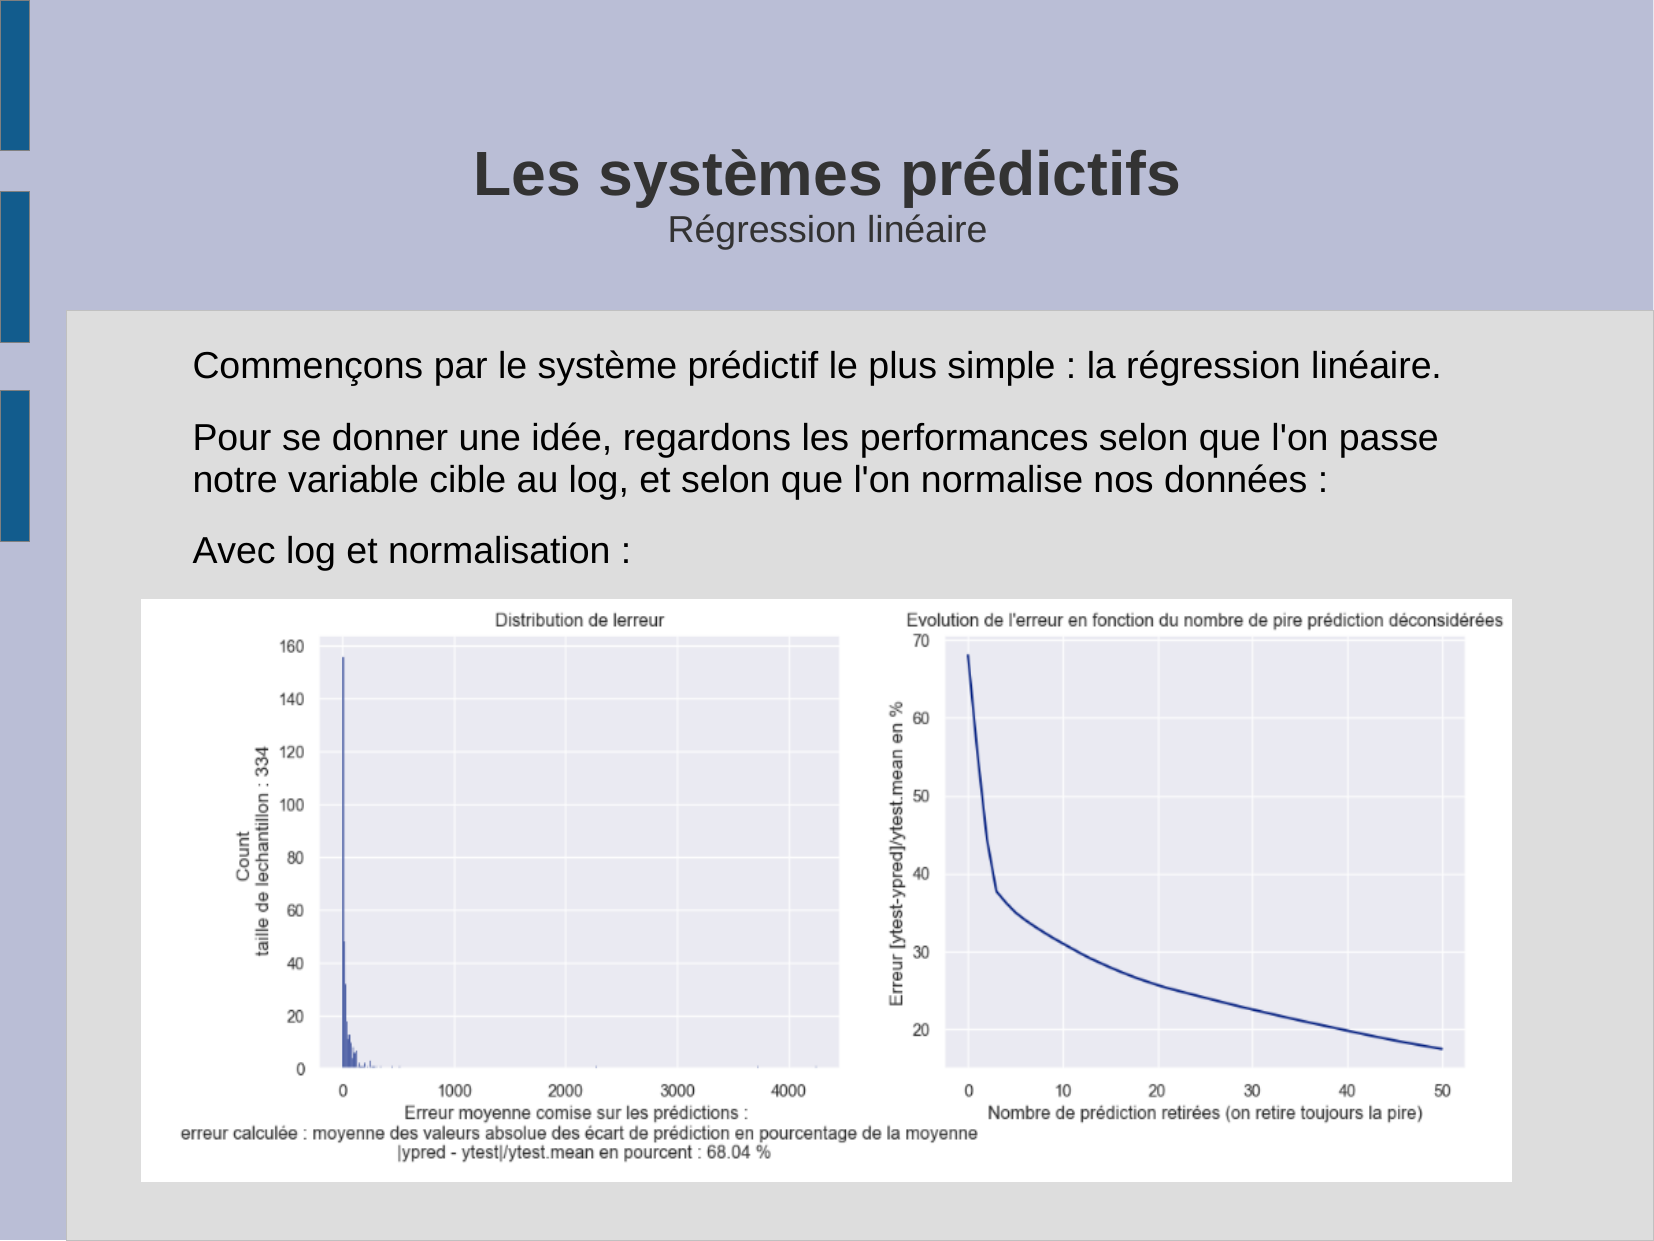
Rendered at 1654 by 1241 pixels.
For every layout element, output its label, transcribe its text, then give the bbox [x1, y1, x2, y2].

list Commençons par le système prédictif le plus simple : la régression linéaire. Pour se donner une idée, regardons les performances selon que l'on passe notre variable cible au log, et selon que l'on normalise nos données : Avec log et normalisation : [121, 344, 1534, 718]
picture [141, 599, 1512, 1182]
title Les systèmes prédictifs Régression linéaire [121, 91, 1534, 299]
